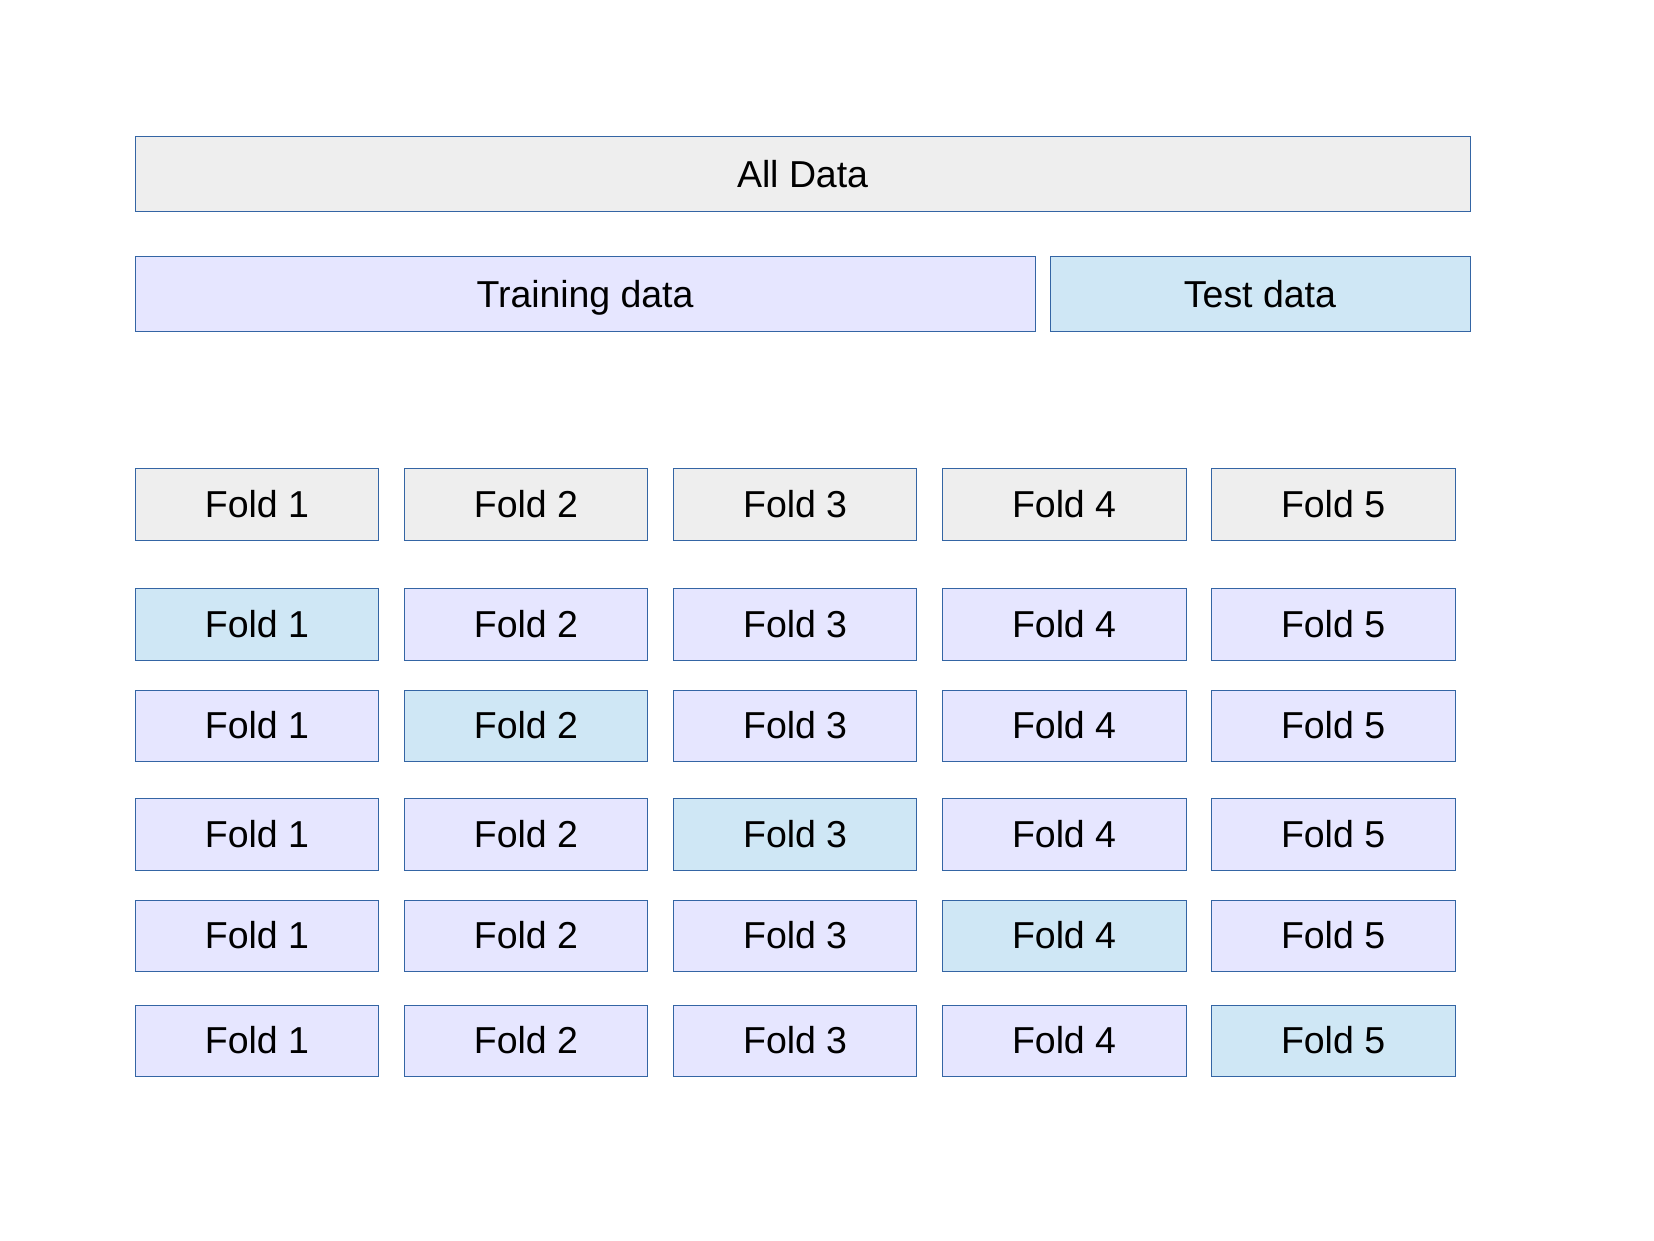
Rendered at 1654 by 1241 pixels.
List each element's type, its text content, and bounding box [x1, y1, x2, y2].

text_box Fold 1 [135, 900, 379, 972]
text_box Fold 4 [942, 468, 1187, 541]
text_box Fold 4 [942, 1005, 1187, 1077]
text_box Fold 2 [404, 690, 648, 762]
text_box Fold 5 [1211, 588, 1456, 661]
text_box Fold 5 [1211, 690, 1456, 762]
text_box Fold 4 [942, 588, 1187, 661]
text_box Fold 1 [135, 1005, 379, 1077]
text_box Fold 2 [404, 588, 648, 661]
text_box Fold 3 [673, 900, 917, 972]
text_box Fold 3 [673, 1005, 917, 1077]
text_box Fold 1 [135, 798, 379, 871]
text_box Fold 3 [673, 690, 917, 762]
text_box Fold 2 [404, 1005, 648, 1077]
text_box Fold 3 [673, 798, 917, 871]
text_box Fold 2 [404, 798, 648, 871]
text_box Fold 1 [135, 588, 379, 661]
text_box Fold 2 [404, 468, 648, 541]
text_box Fold 4 [942, 900, 1187, 972]
text_box Fold 5 [1211, 468, 1456, 541]
text_box Fold 4 [942, 690, 1187, 762]
text_box Fold 4 [942, 798, 1187, 871]
text_box Fold 1 [135, 690, 379, 762]
text_box Fold 3 [673, 468, 917, 541]
text_box Fold 2 [404, 900, 648, 972]
text_box Training data [135, 256, 1036, 332]
text_box Fold 1 [135, 468, 379, 541]
text_box Test data [1050, 256, 1471, 332]
text_box Fold 5 [1211, 900, 1456, 972]
text_box Fold 5 [1211, 798, 1456, 871]
text_box All Data [135, 136, 1471, 212]
text_box Fold 5 [1211, 1005, 1456, 1077]
text_box Fold 3 [673, 588, 917, 661]
